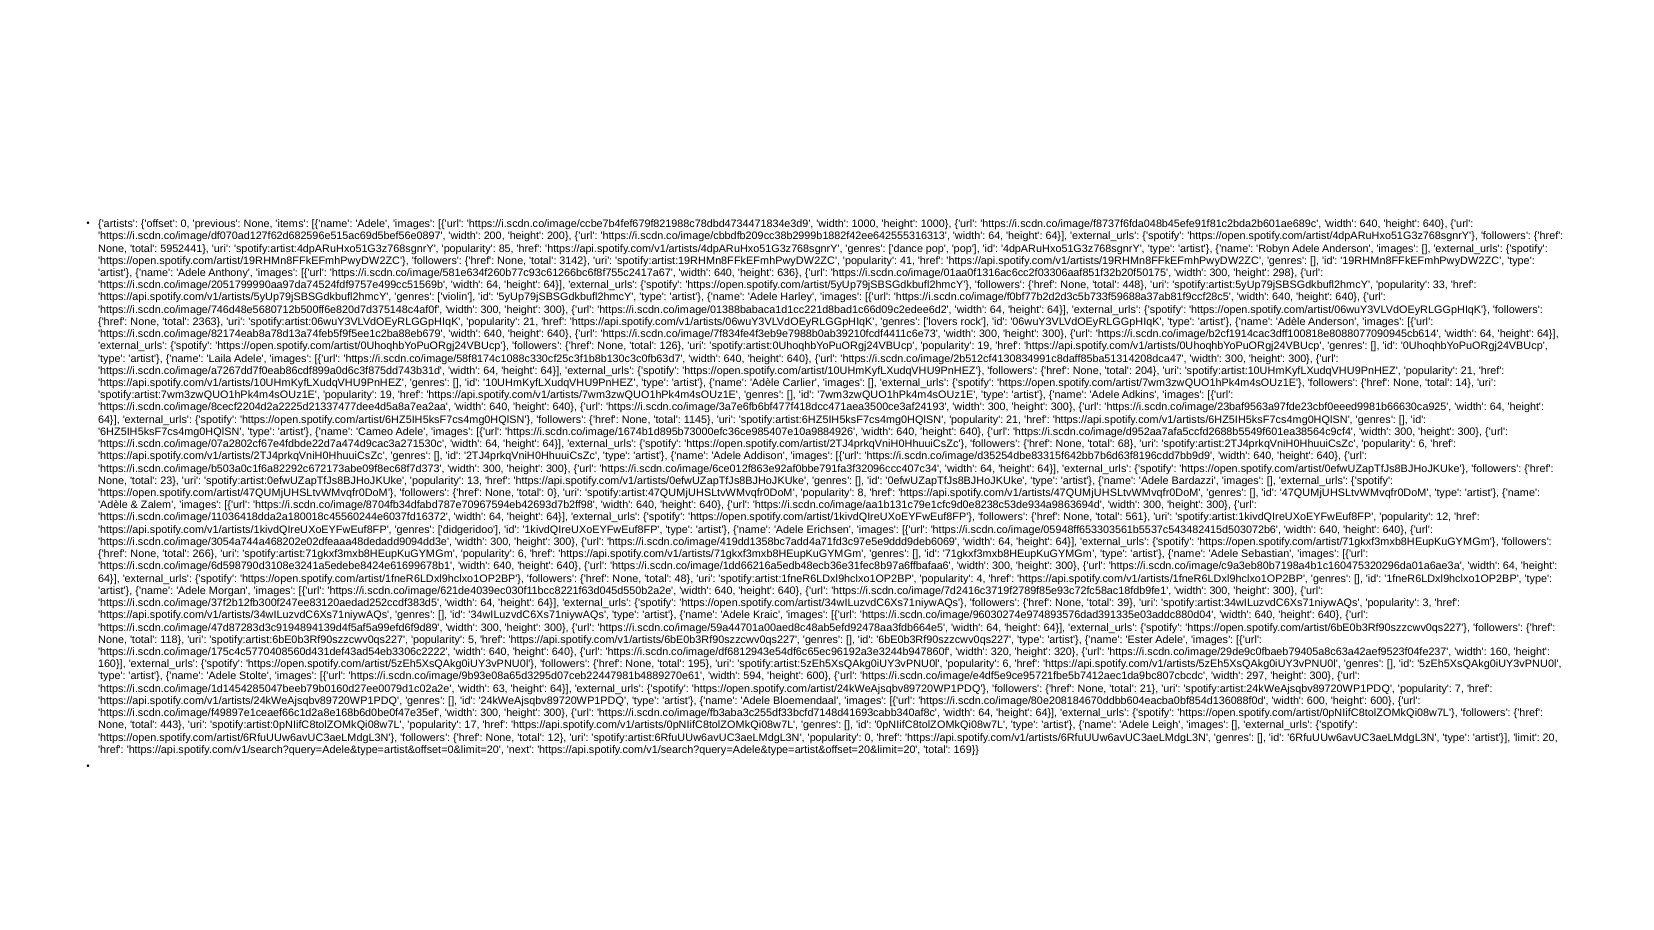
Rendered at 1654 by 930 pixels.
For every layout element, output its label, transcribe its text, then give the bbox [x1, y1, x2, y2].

list {'artists': {'offset': 0, 'previous': None, 'items': [{'name': 'Adele', 'images': [{'url': 'https://i.scdn.co/image/ccbe7b4fef679f821988c78dbd4734471834e3d9', 'width': 1000, 'height': 1000}, {'url': 'https://i.scdn.co/image/f8737f6fda048b45efe91f81c2bda2b601ae689c', 'width': 640, 'height': 640}, {'url': 'https://i.scdn.co/image/df070ad127f62d682596e515ac69d5bef56e0897', 'width': 200, 'height': 200}, {'url': 'https://i.scdn.co/image/cbbdfb209cc38b2999b1882f42ee642555316313', 'width': 64, 'height': 64}], 'external_urls': {'spotify': 'https://open.spotify.com/artist/4dpARuHxo51G3z768sgnrY'}, 'followers': {'href': None, 'total': 5952441}, 'uri': 'spotify:artist:4dpARuHxo51G3z768sgnrY', 'popularity': 85, 'href': 'https://api.spotify.com/v1/artists/4dpARuHxo51G3z768sgnrY', 'genres': ['dance pop', 'pop'], 'id': '4dpARuHxo51G3z768sgnrY', 'type': 'artist'}, {'name': 'Robyn Adele Anderson', 'images': [], 'external_urls': {'spotify': 'https://open.spotify.com/artist/19RHMn8FFkEFmhPwyDW2ZC'}, 'followers': {'href': None, 'total': 3142}, 'uri': 'spotify:artist:19RHMn8FFkEFmhPwyDW2ZC', 'popularity': 41, 'href': 'https://api.spotify.com/v1/artists/19RHMn8FFkEFmhPwyDW2ZC', 'genres': [], 'id': '19RHMn8FFkEFmhPwyDW2ZC', 'type': 'artist'}, {'name': 'Adele Anthony', 'images': [{'url': 'https://i.scdn.co/image/581e634f260b77c93c61266bc6f8f755c2417a67', 'width': 640, 'height': 636}, {'url': 'https://i.scdn.co/image/01aa0f1316ac6cc2f03306aaf851f32b20f50175', 'width': 300, 'height': 298}, {'url': 'https://i.scdn.co/image/2051799990aa97da74524fdf9757e499cc51569b', 'width': 64, 'height': 64}], 'external_urls': {'spotify': 'https://open.spotify.com/artist/5yUp79jSBSGdkbufl2hmcY'}, 'followers': {'href': None, 'total': 448}, 'uri': 'spotify:artist:5yUp79jSBSGdkbufl2hmcY', 'popularity': 33, 'href': 'https://api.spotify.com/v1/artists/5yUp79jSBSGdkbufl2hmcY', 'genres': ['violin'], 'id': '5yUp79jSBSGdkbufl2hmcY', 'type': 'artist'}, {'name': 'Adele Harley', 'images': [{'url': 'https://i.scdn.co/image/f0bf77b2d2d3c5b733f59688a37ab81f9ccf28c5', 'width': 640, 'height': 640}, {'url': 'https://i.scdn.co/image/746d48e5680712b500ff6e820d7d375148c4af0f', 'width': 300, 'height': 300}, {'url': 'https://i.scdn.co/image/01388babaca1d1cc221d8bad1c66d09c2edee6d2', 'width': 64, 'height': 64}], 'external_urls': {'spotify': 'https://open.spotify.com/artist/06wuY3VLVdOEyRLGGpHIqK'}, 'followers': {'href': None, 'total': 2363}, 'uri': 'spotify:artist:06wuY3VLVdOEyRLGGpHIqK', 'popularity': 21, 'href': 'https://api.spotify.com/v1/artists/06wuY3VLVdOEyRLGGpHIqK', 'genres': ['lovers rock'], 'id': '06wuY3VLVdOEyRLGGpHIqK', 'type': 'artist'}, {'name': 'Adèle Anderson', 'images': [{'url': 'https://i.scdn.co/image/82174eab8a78d13a74feb5f9f5ee1c2ba88eb679', 'width': 640, 'height': 640}, {'url': 'https://i.scdn.co/image/7f834fe4f3eb9e7988b0ab39210fcdf4411c6e73', 'width': 300, 'height': 300}, {'url': 'https://i.scdn.co/image/b2cf1914cac3dff100818e8088077090945cb614', 'width': 64, 'height': 64}], 'external_urls': {'spotify': 'https://open.spotify.com/artist/0UhoqhbYoPuORgj24VBUcp'}, 'followers': {'href': None, 'total': 126}, 'uri': 'spotify:artist:0UhoqhbYoPuORgj24VBUcp', 'popularity': 19, 'href': 'https://api.spotify.com/v1/artists/0UhoqhbYoPuORgj24VBUcp', 'genres': [], 'id': '0UhoqhbYoPuORgj24VBUcp', 'type': 'artist'}, {'name': 'Laila Adele', 'images': [{'url': 'https://i.scdn.co/image/58f8174c1088c330cf25c3f1b8b130c3c0fb63d7', 'width': 640, 'height': 640}, {'url': 'https://i.scdn.co/image/2b512cf4130834991c8daff85ba51314208dca47', 'width': 300, 'height': 300}, {'url': 'https://i.scdn.co/image/a7267dd7f0eab86cdf899a0d6c3f875dd743b31d', 'width': 64, 'height': 64}], 'external_urls': {'spotify': 'https://open.spotify.com/artist/10UHmKyfLXudqVHU9PnHEZ'}, 'followers': {'href': None, 'total': 204}, 'uri': 'spotify:artist:10UHmKyfLXudqVHU9PnHEZ', 'popularity': 21, 'href': 'https://api.spotify.com/v1/artists/10UHmKyfLXudqVHU9PnHEZ', 'genres': [], 'id': '10UHmKyfLXudqVHU9PnHEZ', 'type': 'artist'}, {'name': 'Adèle Carlier', 'images': [], 'external_urls': {'spotify': 'https://open.spotify.com/artist/7wm3zwQUO1hPk4m4sOUz1E'}, 'followers': {'href': None, 'total': 14}, 'uri': 'spotify:artist:7wm3zwQUO1hPk4m4sOUz1E', 'popularity': 19, 'href': 'https://api.spotify.com/v1/artists/7wm3zwQUO1hPk4m4sOUz1E', 'genres': [], 'id': '7wm3zwQUO1hPk4m4sOUz1E', 'type': 'artist'}, {'name': 'Adele Adkins', 'images': [{'url': 'https://i.scdn.co/image/8cecf2204d2a2225d21337477dee4d5a8a7ea2aa', 'width': 640, 'height': 640}, {'url': 'https://i.scdn.co/image/3a7e6fb6bf477f418dcc471aea3500ce3af24193', 'width': 300, 'height': 300}, {'url': 'https://i.scdn.co/image/23baf9563a97fde23cbf0eeed9981b66630ca925', 'width': 64, 'height': 64}], 'external_urls': {'spotify': 'https://open.spotify.com/artist/6HZ5IH5ksF7cs4mg0HQlSN'}, 'followers': {'href': None, 'total': 1145}, 'uri': 'spotify:artist:6HZ5IH5ksF7cs4mg0HQlSN', 'popularity': 21, 'href': 'https://api.spotify.com/v1/artists/6HZ5IH5ksF7cs4mg0HQlSN', 'genres': [], 'id': '6HZ5IH5ksF7cs4mg0HQlSN', 'type': 'artist'}, {'name': 'Cameo Adele', 'images': [{'url': 'https://i.scdn.co/image/1674b1d895b73000efc36ce985407e10a9884926', 'width': 640, 'height': 640}, {'url': 'https://i.scdn.co/image/d952aa7afa5ccfd2688b5549f601ea38564c9cf4', 'width': 300, 'height': 300}, {'url': 'https://i.scdn.co/image/07a2802cf67e4fdbde22d7a474d9cac3a271530c', 'width': 64, 'height': 64}], 'external_urls': {'spotify': 'https://open.spotify.com/artist/2TJ4prkqVniH0HhuuiCsZc'}, 'followers': {'href': None, 'total': 68}, 'uri': 'spotify:artist:2TJ4prkqVniH0HhuuiCsZc', 'popularity': 6, 'href': 'https://api.spotify.com/v1/artists/2TJ4prkqVniH0HhuuiCsZc', 'genres': [], 'id': '2TJ4prkqVniH0HhuuiCsZc', 'type': 'artist'}, {'name': 'Adele Addison', 'images': [{'url': 'https://i.scdn.co/image/d35254dbe83315f642bb7b6d63f8196cdd7bb9d9', 'width': 640, 'height': 640}, {'url': 'https://i.scdn.co/image/b503a0c1f6a82292c672173abe09f8ec68f7d373', 'width': 300, 'height': 300}, {'url': 'https://i.scdn.co/image/6ce012f863e92af0bbe791fa3f32096ccc407c34', 'width': 64, 'height': 64}], 'external_urls': {'spotify': 'https://open.spotify.com/artist/0efwUZapTfJs8BJHoJKUke'}, 'followers': {'href': None, 'total': 23}, 'uri': 'spotify:artist:0efwUZapTfJs8BJHoJKUke', 'popularity': 13, 'href': 'https://api.spotify.com/v1/artists/0efwUZapTfJs8BJHoJKUke', 'genres': [], 'id': '0efwUZapTfJs8BJHoJKUke', 'type': 'artist'}, {'name': 'Adele Bardazzi', 'images': [], 'external_urls': {'spotify': 'https://open.spotify.com/artist/47QUMjUHSLtvWMvqfr0DoM'}, 'followers': {'href': None, 'total': 0}, 'uri': 'spotify:artist:47QUMjUHSLtvWMvqfr0DoM', 'popularity': 8, 'href': 'https://api.spotify.com/v1/artists/47QUMjUHSLtvWMvqfr0DoM', 'genres': [], 'id': '47QUMjUHSLtvWMvqfr0DoM', 'type': 'artist'}, {'name': 'Adèle & Zalem', 'images': [{'url': 'https://i.scdn.co/image/8704fb34dfabd787e70967594eb42693d7b2ff98', 'width': 640, 'height': 640}, {'url': 'https://i.scdn.co/image/aa1b131c79e1cfc9d0e8238c53de934a9863694d', 'width': 300, 'height': 300}, {'url': 'https://i.scdn.co/image/11036418dda2a180018c45560244e6037fd16372', 'width': 64, 'height': 64}], 'external_urls': {'spotify': 'https://open.spotify.com/artist/1kivdQIreUXoEYFwEuf8FP'}, 'followers': {'href': None, 'total': 561}, 'uri': 'spotify:artist:1kivdQIreUXoEYFwEuf8FP', 'popularity': 12, 'href': 'https://api.spotify.com/v1/artists/1kivdQIreUXoEYFwEuf8FP', 'genres': ['didgeridoo'], 'id': '1kivdQIreUXoEYFwEuf8FP', 'type': 'artist'}, {'name': 'Adele Erichsen', 'images': [{'url': 'https://i.scdn.co/image/05948ff653303561b5537c543482415d503072b6', 'width': 640, 'height': 640}, {'url': 'https://i.scdn.co/image/3054a744a468202e02dfeaaa48dedadd9094dd3e', 'width': 300, 'height': 300}, {'url': 'https://i.scdn.co/image/419dd1358bc7add4a71fd3c97e5e9ddd9deb6069', 'width': 64, 'height': 64}], 'external_urls': {'spotify': 'https://open.spotify.com/artist/71gkxf3mxb8HEupKuGYMGm'}, 'followers': {'href': None, 'total': 266}, 'uri': 'spotify:artist:71gkxf3mxb8HEupKuGYMGm', 'popularity': 6, 'href': 'https://api.spotify.com/v1/artists/71gkxf3mxb8HEupKuGYMGm', 'genres': [], 'id': '71gkxf3mxb8HEupKuGYMGm', 'type': 'artist'}, {'name': 'Adele Sebastian', 'images': [{'url': 'https://i.scdn.co/image/6d598790d3108e3241a5edebe8424e61699678b1', 'width': 640, 'height': 640}, {'url': 'https://i.scdn.co/image/1dd66216a5edb48ecb36e31fec8b97a6ffbafaa6', 'width': 300, 'height': 300}, {'url': 'https://i.scdn.co/image/c9a3eb80b7198a4b1c160475320296da01a6ae3a', 'width': 64, 'height': 64}], 'external_urls': {'spotify': 'https://open.spotify.com/artist/1fneR6LDxl9hclxo1OP2BP'}, 'followers': {'href': None, 'total': 48}, 'uri': 'spotify:artist:1fneR6LDxl9hclxo1OP2BP', 'popularity': 4, 'href': 'https://api.spotify.com/v1/artists/1fneR6LDxl9hclxo1OP2BP', 'genres': [], 'id': '1fneR6LDxl9hclxo1OP2BP', 'type': 'artist'}, {'name': 'Adele Morgan', 'images': [{'url': 'https://i.scdn.co/image/621de4039ec030f11bcc8221f63d045d550b2a2e', 'width': 640, 'height': 640}, {'url': 'https://i.scdn.co/image/7d2416c3719f2789f85e93c72fc58ac18fdb9fe1', 'width': 300, 'height': 300}, {'url': 'https://i.scdn.co/image/37f2b12fb300f247ee83120aedad252ccdf383d5', 'width': 64, 'height': 64}], 'external_urls': {'spotify': 'https://open.spotify.com/artist/34wILuzvdC6Xs71niywAQs'}, 'followers': {'href': None, 'total': 39}, 'uri': 'spotify:artist:34wILuzvdC6Xs71niywAQs', 'popularity': 3, 'href': 'https://api.spotify.com/v1/artists/34wILuzvdC6Xs71niywAQs', 'genres': [], 'id': '34wILuzvdC6Xs71niywAQs', 'type': 'artist'}, {'name': 'Adele Kraic', 'images': [{'url': 'https://i.scdn.co/image/96030274e974893576dad391335e03addc880d04', 'width': 640, 'height': 640}, {'url': 'https://i.scdn.co/image/47d87283d3c9194894139d4f5af5a99efd6f9d89', 'width': 300, 'height': 300}, {'url': 'https://i.scdn.co/image/59a44701a00aed8c48ab5efd92478aa3fdb664e5', 'width': 64, 'height': 64}], 'external_urls': {'spotify': 'https://open.spotify.com/artist/6bE0b3Rf90szzcwv0qs227'}, 'followers': {'href': None, 'total': 118}, 'uri': 'spotify:artist:6bE0b3Rf90szzcwv0qs227', 'popularity': 5, 'href': 'https://api.spotify.com/v1/artists/6bE0b3Rf90szzcwv0qs227', 'genres': [], 'id': '6bE0b3Rf90szzcwv0qs227', 'type': 'artist'}, {'name': 'Ester Adele', 'images': [{'url': 'https://i.scdn.co/image/175c4c5770408560d431def43ad54eb3306c2222', 'width': 640, 'height': 640}, {'url': 'https://i.scdn.co/image/df6812943e54df6c65ec96192a3e3244b947860f', 'width': 320, 'height': 320}, {'url': 'https://i.scdn.co/image/29de9c0fbaeb79405a8c63a42aef9523f04fe237', 'width': 160, 'height': 160}], 'external_urls': {'spotify': 'https://open.spotify.com/artist/5zEh5XsQAkg0iUY3vPNU0l'}, 'followers': {'href': None, 'total': 195}, 'uri': 'spotify:artist:5zEh5XsQAkg0iUY3vPNU0l', 'popularity': 6, 'href': 'https://api.spotify.com/v1/artists/5zEh5XsQAkg0iUY3vPNU0l', 'genres': [], 'id': '5zEh5XsQAkg0iUY3vPNU0l', 'type': 'artist'}, {'name': 'Adele Stolte', 'images': [{'url': 'https://i.scdn.co/image/9b93e08a65d3295d07ceb22447981b4889270e61', 'width': 594, 'height': 600}, {'url': 'https://i.scdn.co/image/e4df5e9ce95721fbe5b7412aec1da9bc807cbcdc', 'width': 297, 'height': 300}, {'url': 'https://i.scdn.co/image/1d1454285047beeb79b0160d27ee0079d1c02a2e', 'width': 63, 'height': 64}], 'external_urls': {'spotify': 'https://open.spotify.com/artist/24kWeAjsqbv89720WP1PDQ'}, 'followers': {'href': None, 'total': 21}, 'uri': 'spotify:artist:24kWeAjsqbv89720WP1PDQ', 'popularity': 7, 'href': 'https://api.spotify.com/v1/artists/24kWeAjsqbv89720WP1PDQ', 'genres': [], 'id': '24kWeAjsqbv89720WP1PDQ', 'type': 'artist'}, {'name': 'Adele Bloemendaal', 'images': [{'url': 'https://i.scdn.co/image/80e208184670ddbb604eacba0bf854d136088f0d', 'width': 600, 'height': 600}, {'url': 'https://i.scdn.co/image/f49897e1ceaef66c1d2a8e168b6d0be0f47e35ef', 'width': 300, 'height': 300}, {'url': 'https://i.scdn.co/image/fb3aba3c255df33bcfd7148d41693cabb340af8c', 'width': 64, 'height': 64}], 'external_urls': {'spotify': 'https://open.spotify.com/artist/0pNIifC8tolZOMkQi08w7L'}, 'followers': {'href': None, 'total': 443}, 'uri': 'spotify:artist:0pNIifC8tolZOMkQi08w7L', 'popularity': 17, 'href': 'https://api.spotify.com/v1/artists/0pNIifC8tolZOMkQi08w7L', 'genres': [], 'id': '0pNIifC8tolZOMkQi08w7L', 'type': 'artist'}, {'name': 'Adele Leigh', 'images': [], 'external_urls': {'spotify': 'https://open.spotify.com/artist/6RfuUUw6avUC3aeLMdgL3N'}, 'followers': {'href': None, 'total': 12}, 'uri': 'spotify:artist:6RfuUUw6avUC3aeLMdgL3N', 'popularity': 0, 'href': 'https://api.spotify.com/v1/artists/6RfuUUw6avUC3aeLMdgL3N', 'genres': [], 'id': '6RfuUUw6avUC3aeLMdgL3N', 'type': 'artist'}], 'limit': 20, 'href': 'https://api.spotify.com/v1/search?query=Adele&type=artist&offset=0&limit=20', 'next': 'https://api.spotify.com/v1/search?query=Adele&type=artist&offset=20&limit=20', 'total': 169}} [82, 217, 1571, 757]
